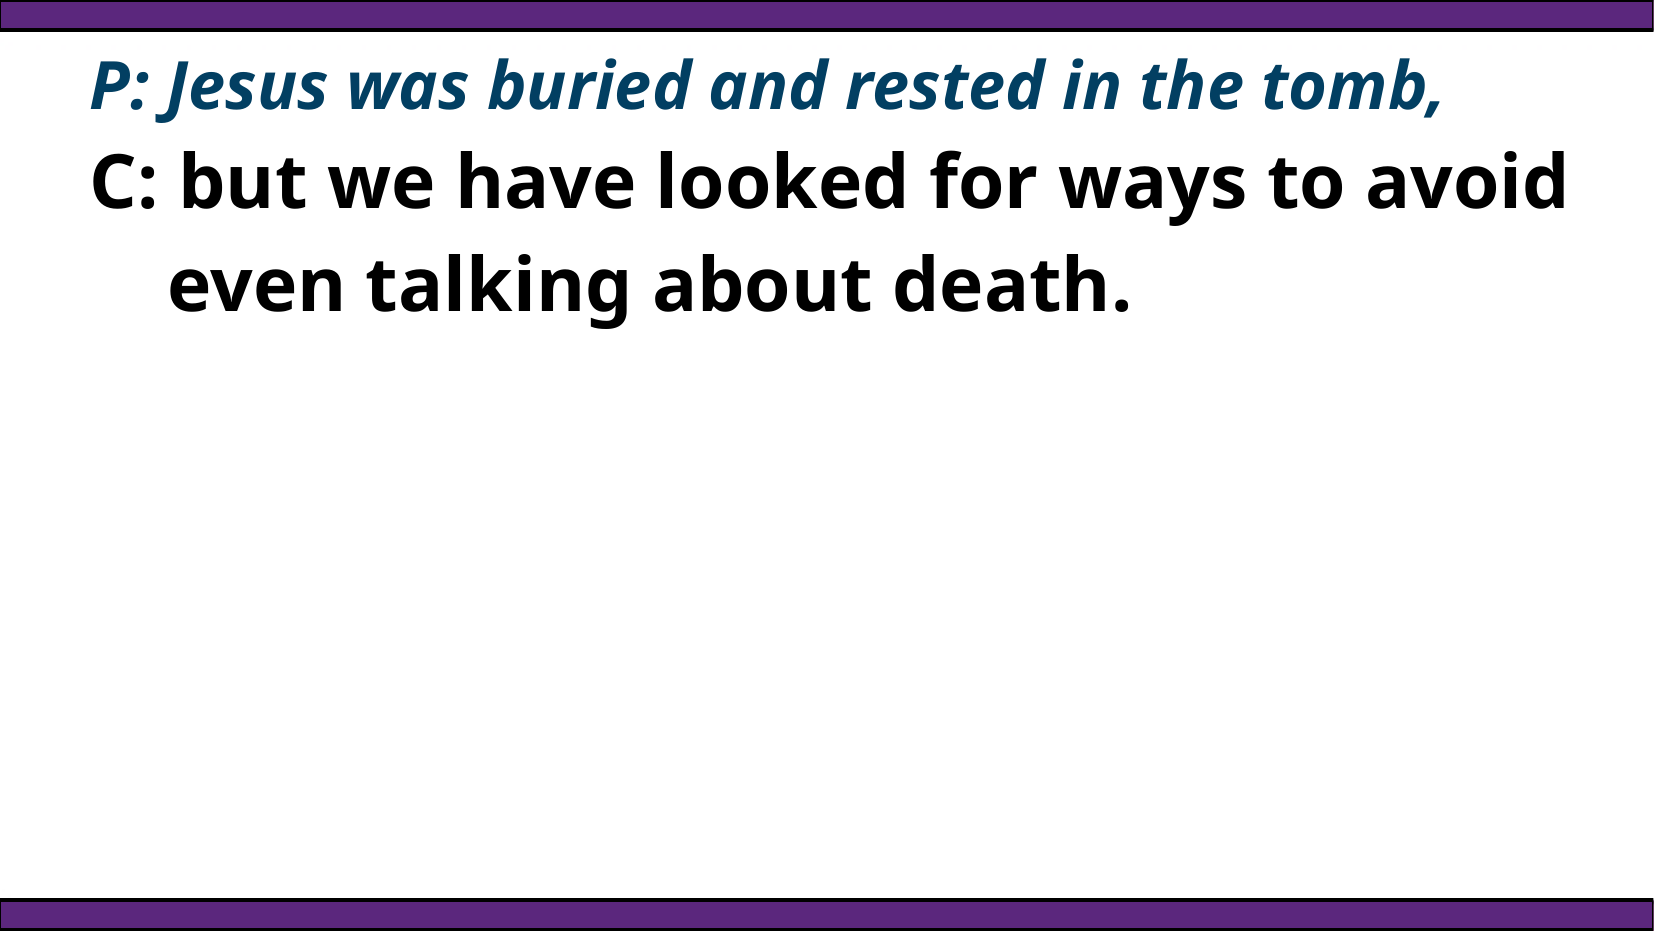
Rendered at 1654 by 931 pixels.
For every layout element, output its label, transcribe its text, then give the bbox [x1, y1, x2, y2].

text_box [0, 0, 1654, 31]
text_box P: Jesus was buried and rested in the tomb, C: but we have looked for ways to avoid even talking about death. [75, 30, 1591, 361]
picture [0, 31, 1654, 900]
text_box [0, 900, 1654, 931]
